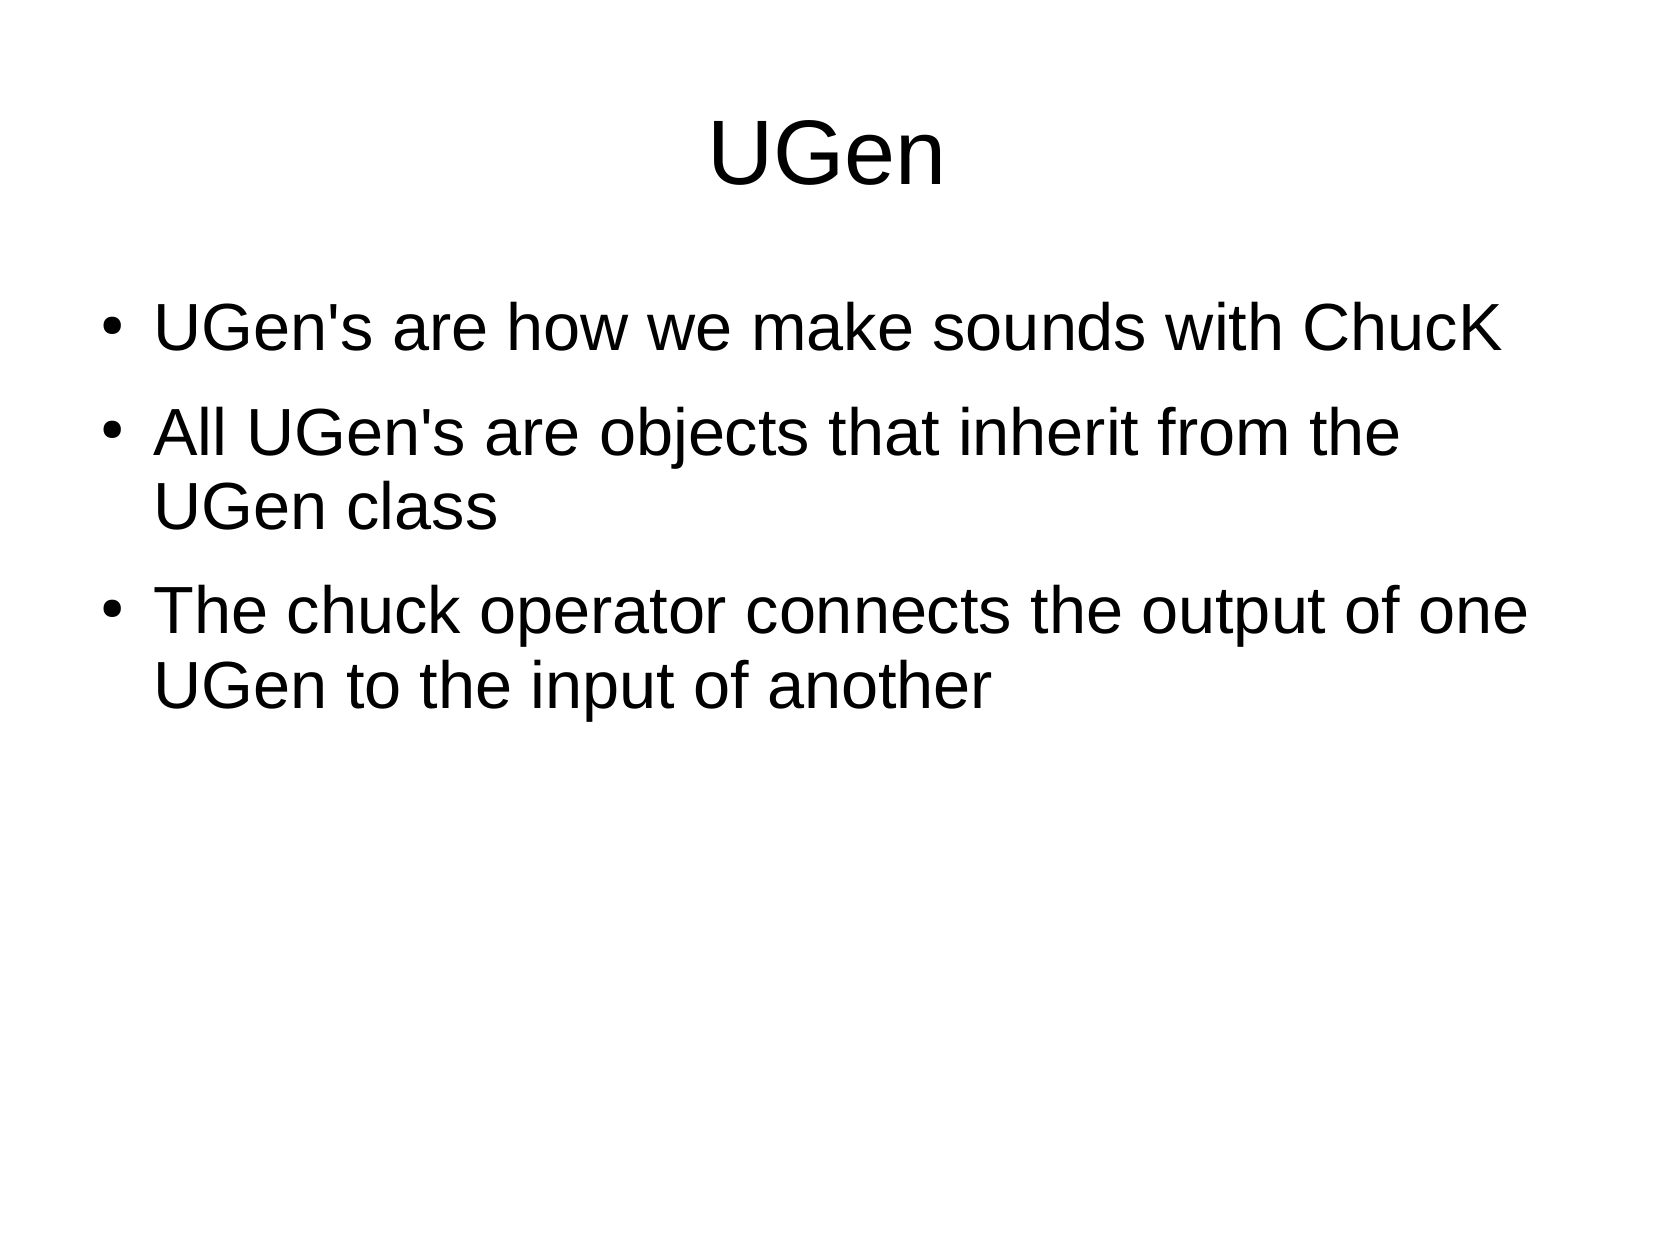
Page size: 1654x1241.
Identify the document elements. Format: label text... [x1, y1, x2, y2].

list UGen's are how we make sounds with ChucK All UGen's are objects that inherit from the UGen class The chuck operator connects the output of one UGen to the input of another [82, 290, 1538, 1010]
title UGen [82, 49, 1571, 257]
